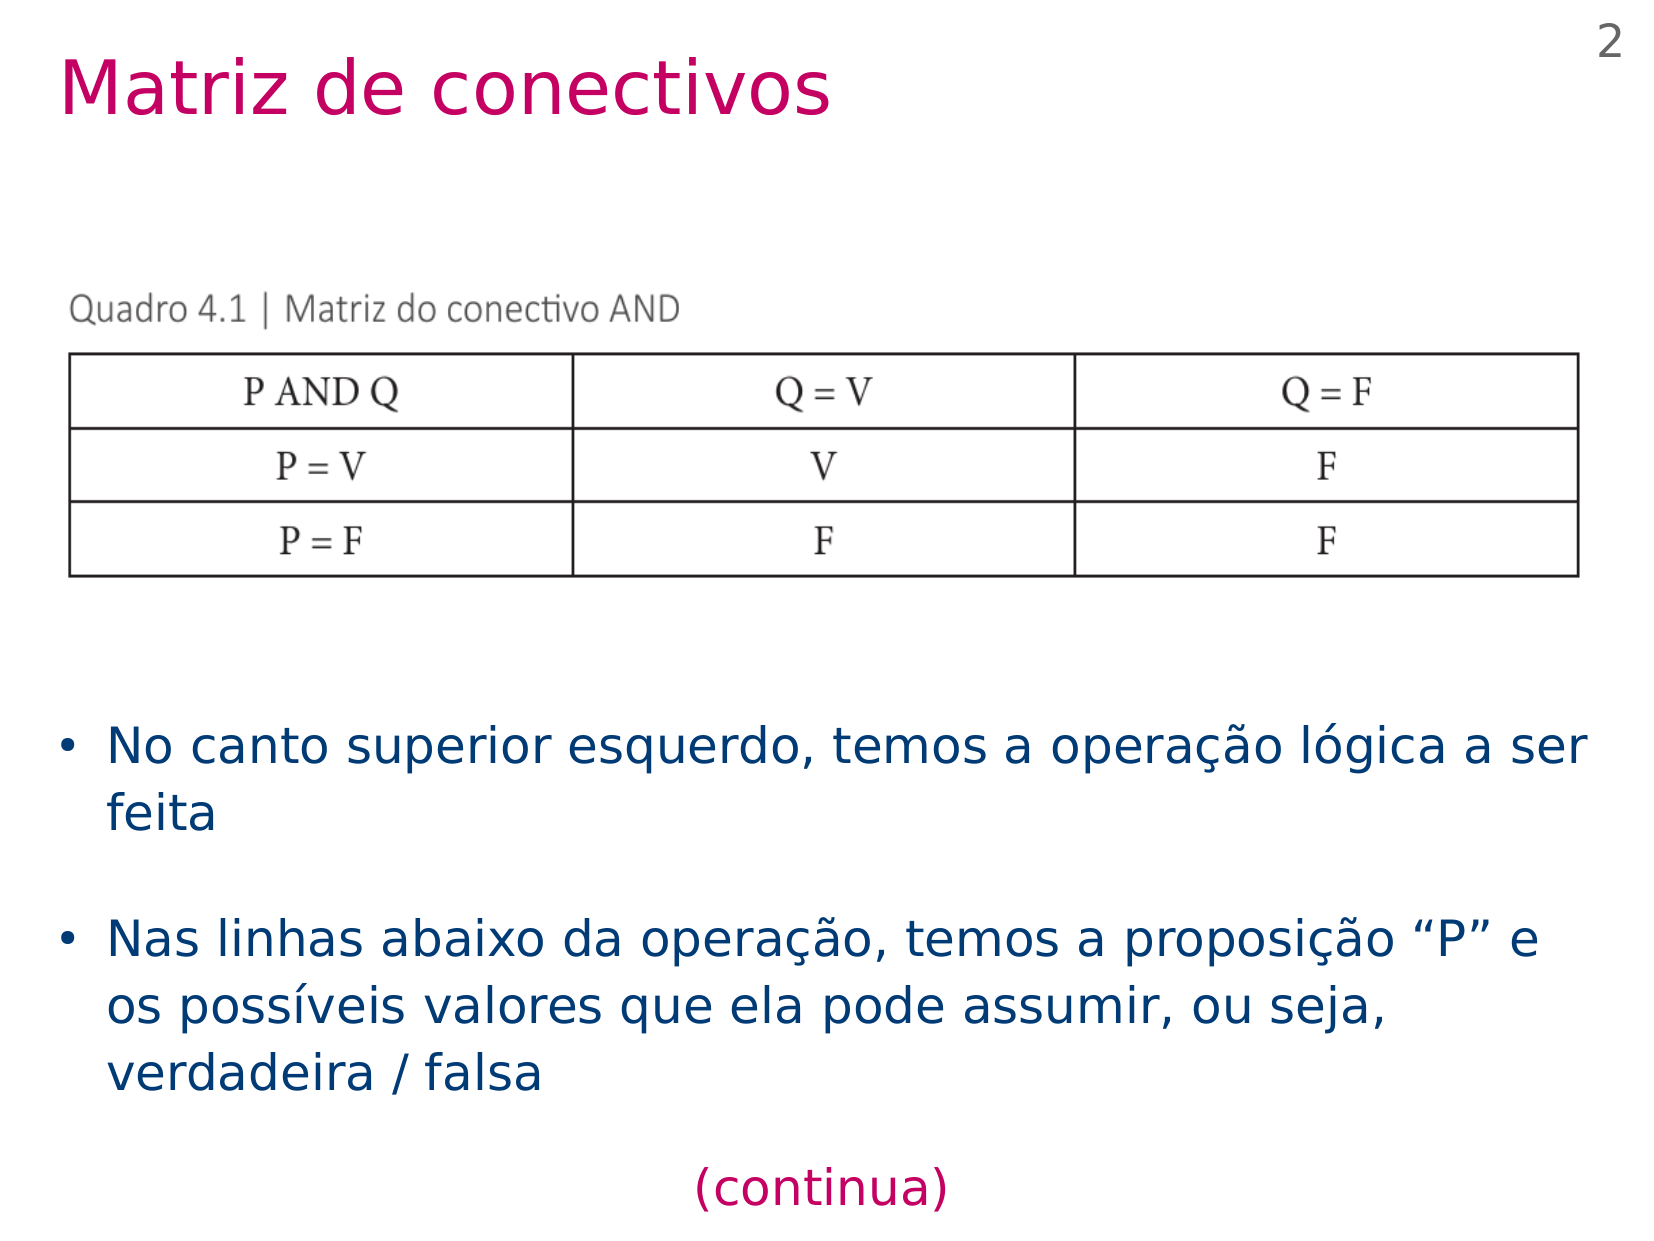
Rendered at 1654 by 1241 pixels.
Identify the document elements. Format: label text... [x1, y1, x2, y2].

picture [59, 281, 1596, 591]
text_box (continua) [679, 1151, 966, 1225]
title Matriz de conectivos [59, 29, 1625, 148]
list No canto superior esquerdo, temos a operação lógica a ser feita Nas linhas abaixo da operação, temos a proposição “P” e os possíveis valores que ela pode assumir, ou seja, verdadeira / falsa [59, 708, 1595, 1223]
